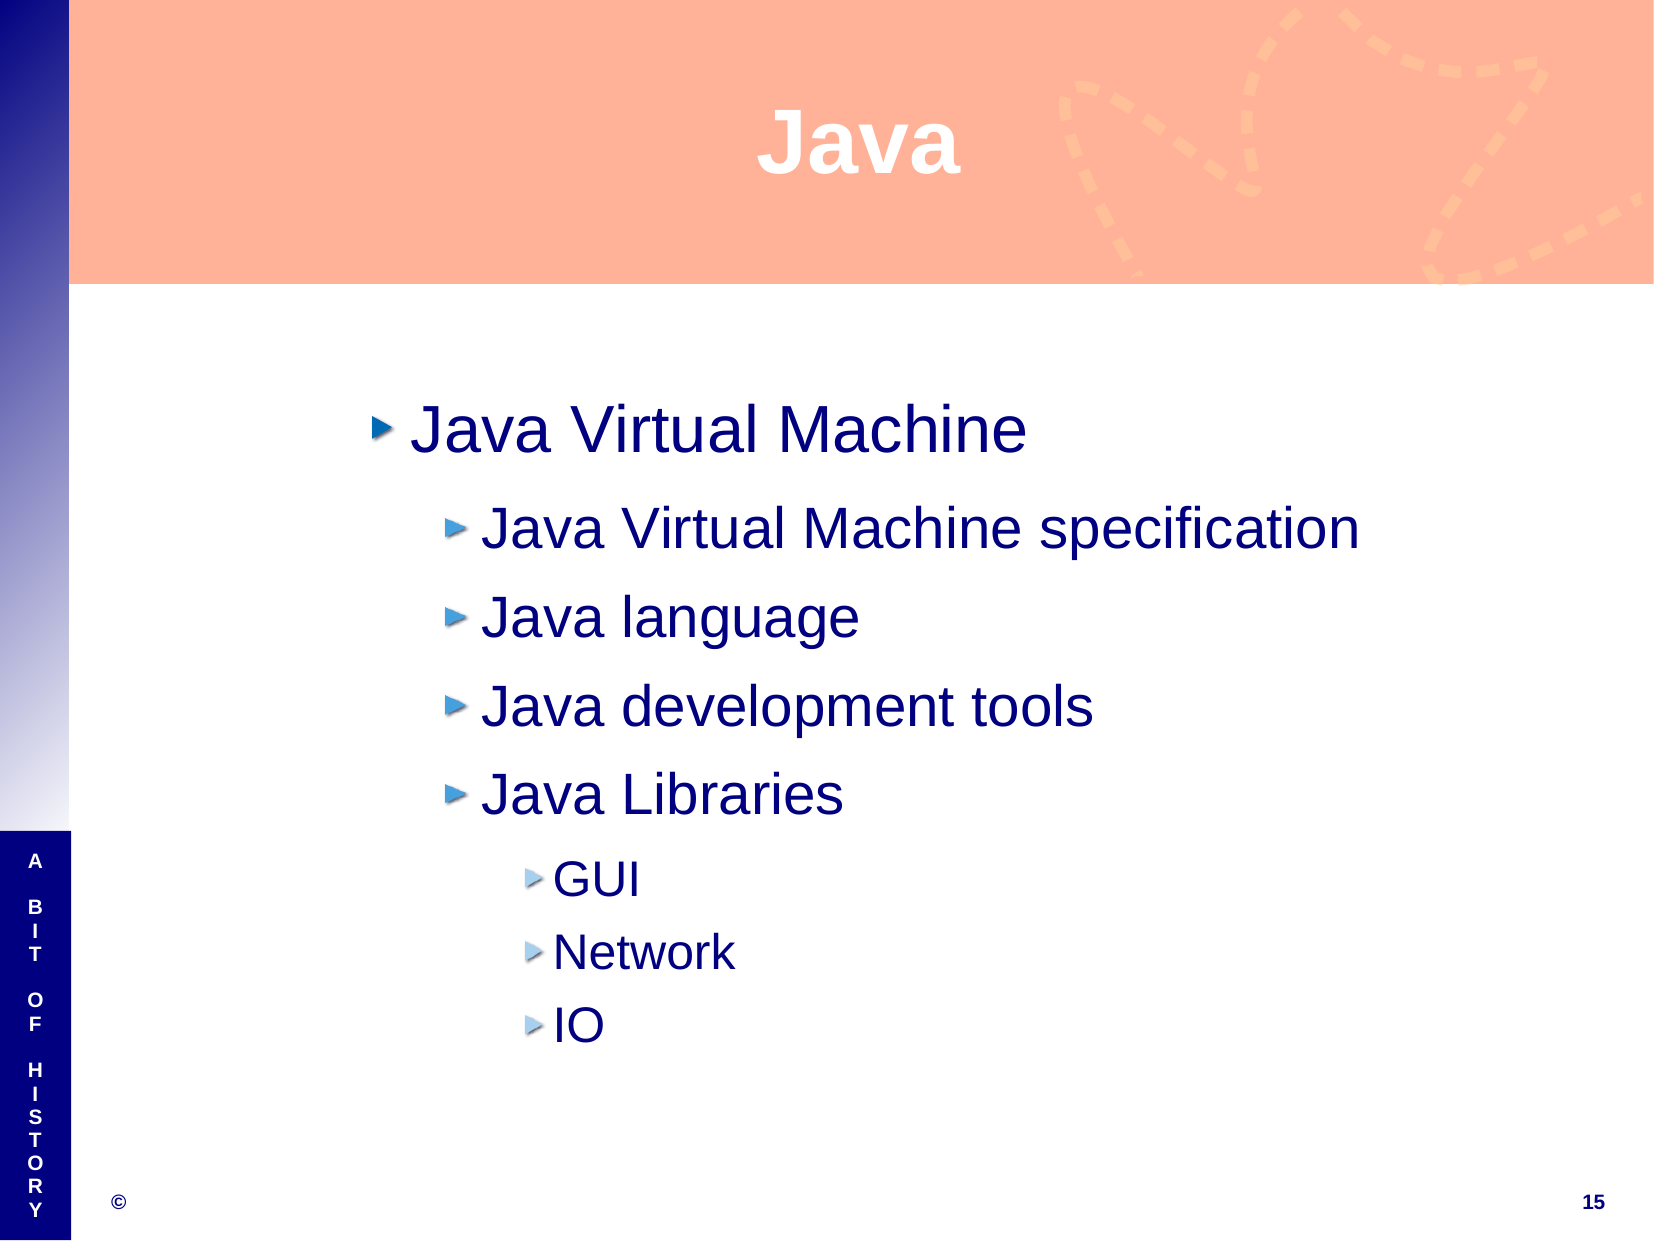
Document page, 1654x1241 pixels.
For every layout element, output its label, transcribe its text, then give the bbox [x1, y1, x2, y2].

title Java [101, 37, 1617, 246]
text_box A B I T O F H I S T O R Y [0, 830, 71, 1241]
list Java Virtual Machine Java Virtual Machine specification Java language Java development tools Java Libraries GUI Network IO [339, 392, 1396, 1090]
